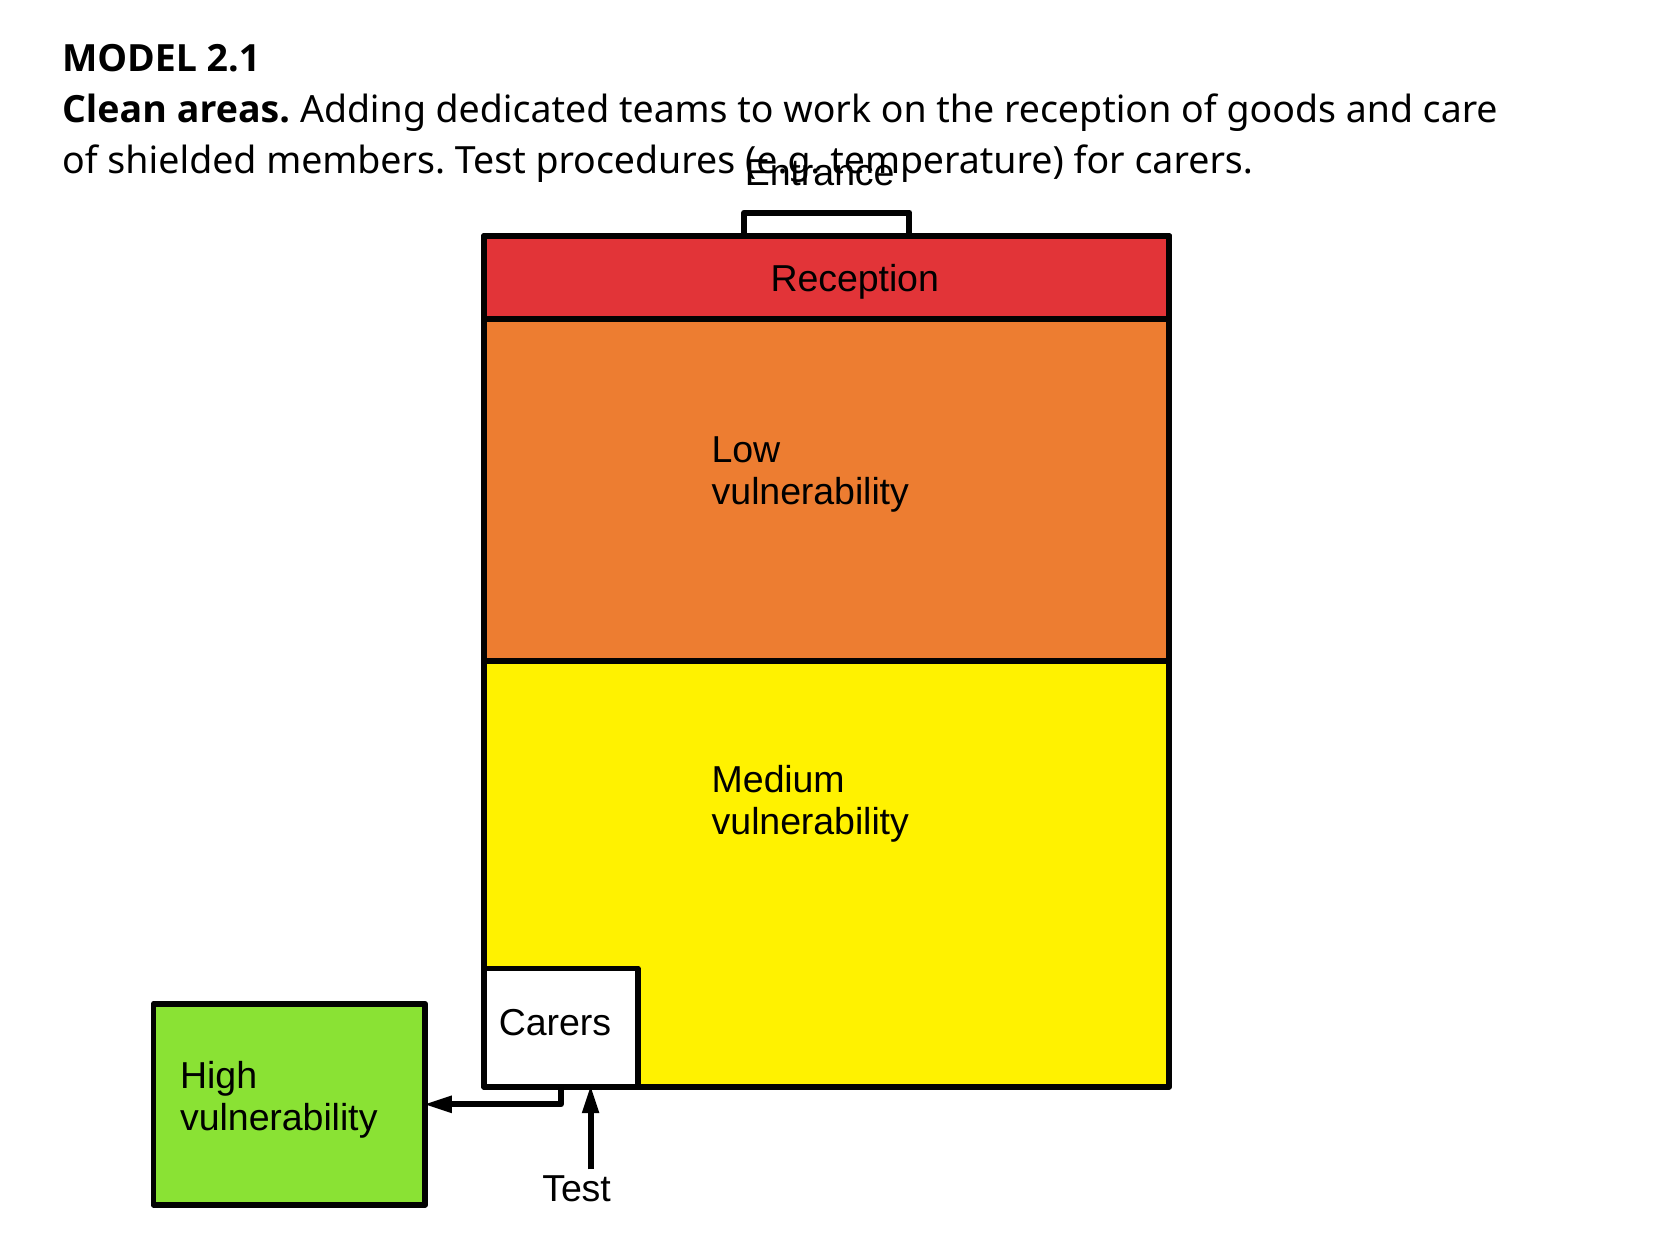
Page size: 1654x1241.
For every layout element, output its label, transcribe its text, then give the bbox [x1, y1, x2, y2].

text_box Entrance [730, 151, 910, 201]
text_box Medium vulnerability [696, 751, 969, 893]
text_box High vulnerability [165, 1046, 461, 1230]
text_box MODEL 2.1 Clean areas. Adding dedicated teams to work on the reception of goods and care of shielded members. Test procedures (e.g. temperature) for carers. [47, 23, 1548, 151]
text_box Low vulnerability [696, 420, 981, 520]
text_box Test [527, 1159, 626, 1217]
text_box Reception [755, 250, 954, 308]
text_box [484, 236, 1170, 1087]
text_box Carers [484, 994, 627, 1052]
text_box [153, 1003, 426, 1205]
